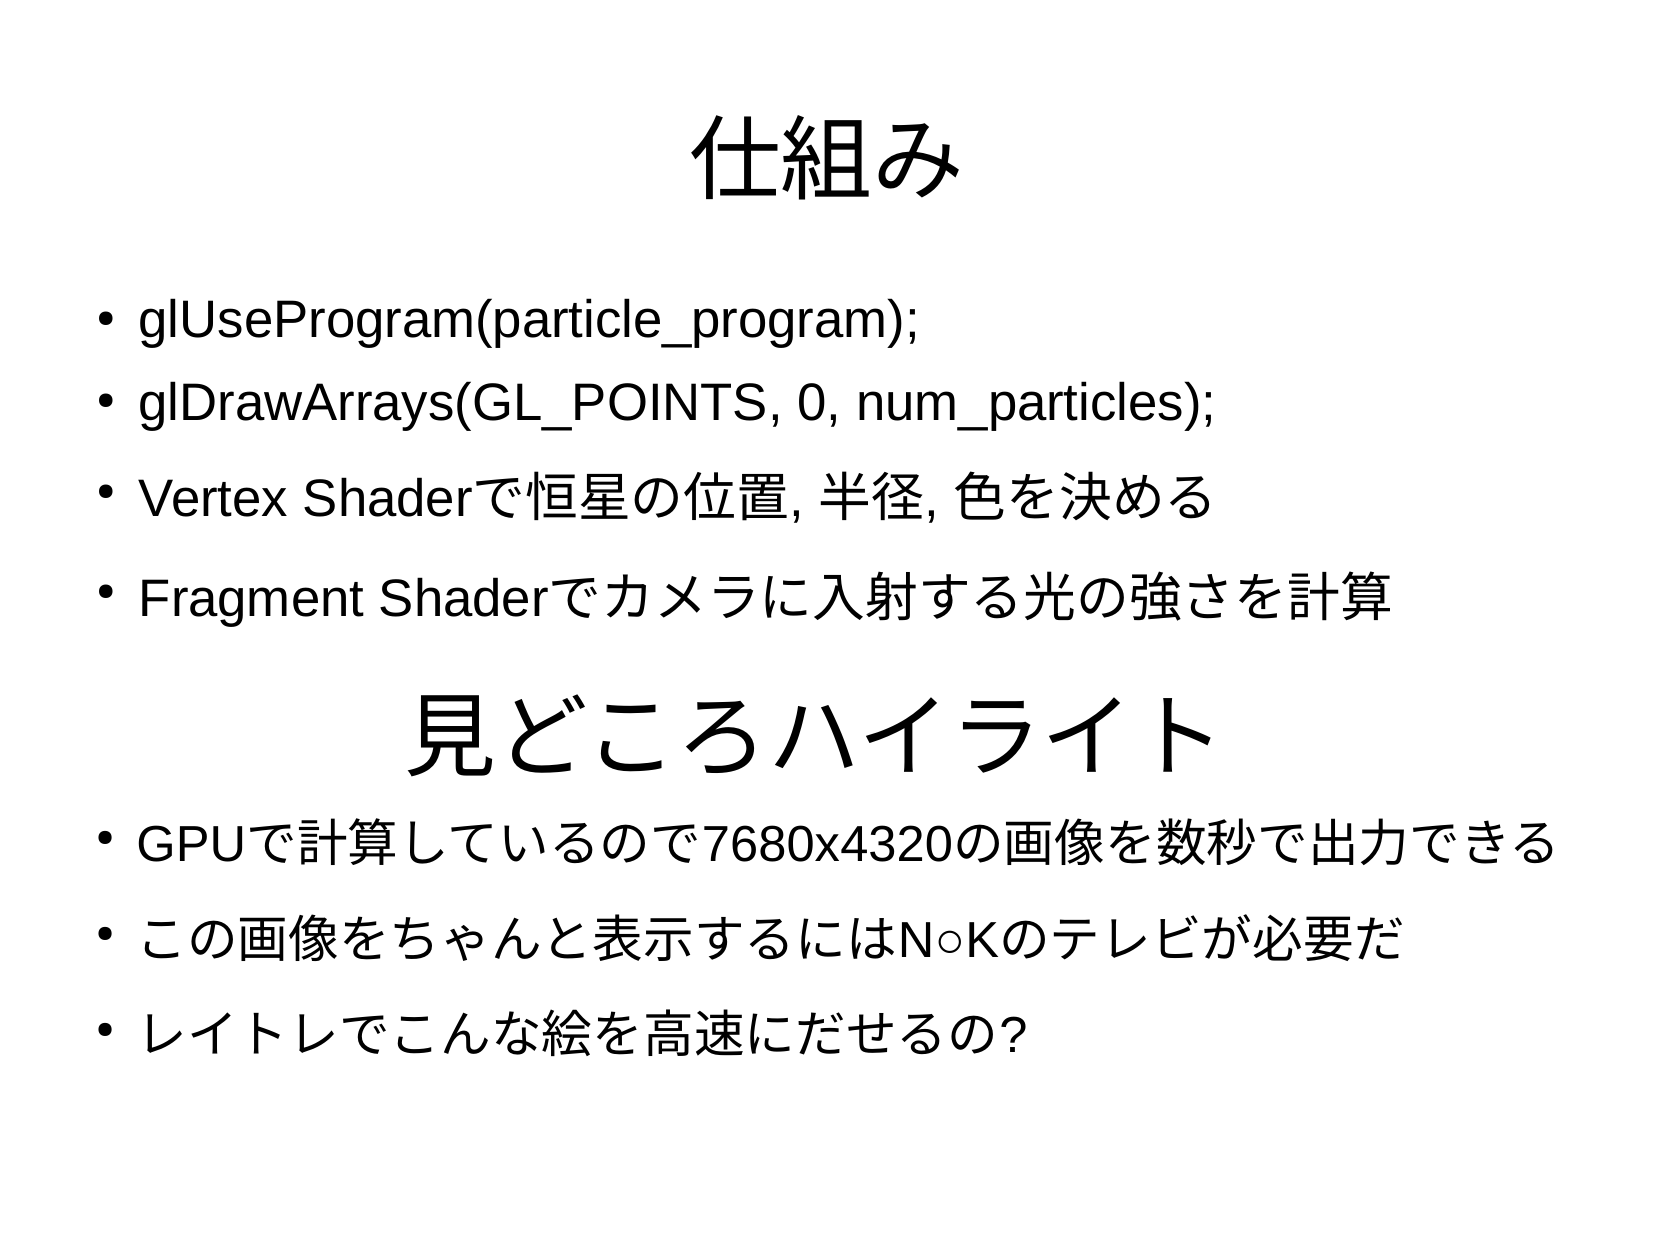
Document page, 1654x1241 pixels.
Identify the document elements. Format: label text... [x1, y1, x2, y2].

list GPUで計算しているので7680x4320の画像を数秒で出力できる この画像をちゃんと表示するにはN○Kのテレビが必要だ レイトレでこんな絵を高速にだせるの? [82, 802, 1571, 1146]
list glUseProgram(particle_program); glDrawArrays(GL_POINTS, 0, num_particles); Vertex Shaderで恒星の位置, 半径, 色を決める Fragment Shaderでカメラに入射する光の強さを計算 [82, 290, 1571, 634]
title 仕組み [82, 49, 1571, 257]
title 見どころハイライト [70, 625, 1559, 834]
